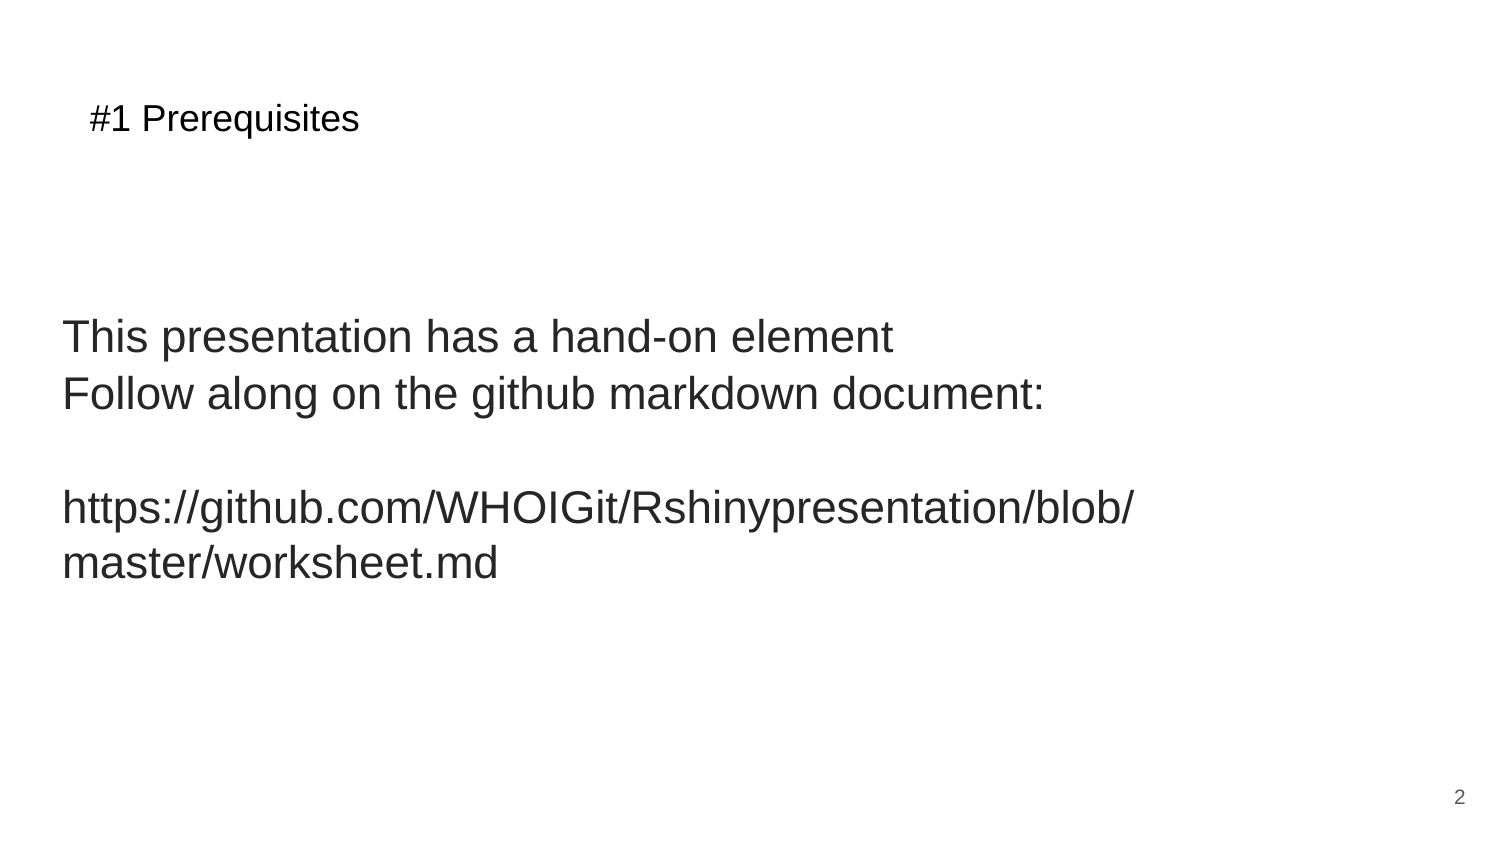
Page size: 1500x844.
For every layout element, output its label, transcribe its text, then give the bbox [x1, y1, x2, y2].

text_box #1 Prerequisites [75, 90, 736, 147]
slide_number <number> [1438, 783, 1470, 844]
text_box This presentation has a hand-on element Follow along on the github markdown document: https://github.com/WHOIGit/Rshinypresentation/blob/master/worksheet.md [60, 304, 1291, 646]
